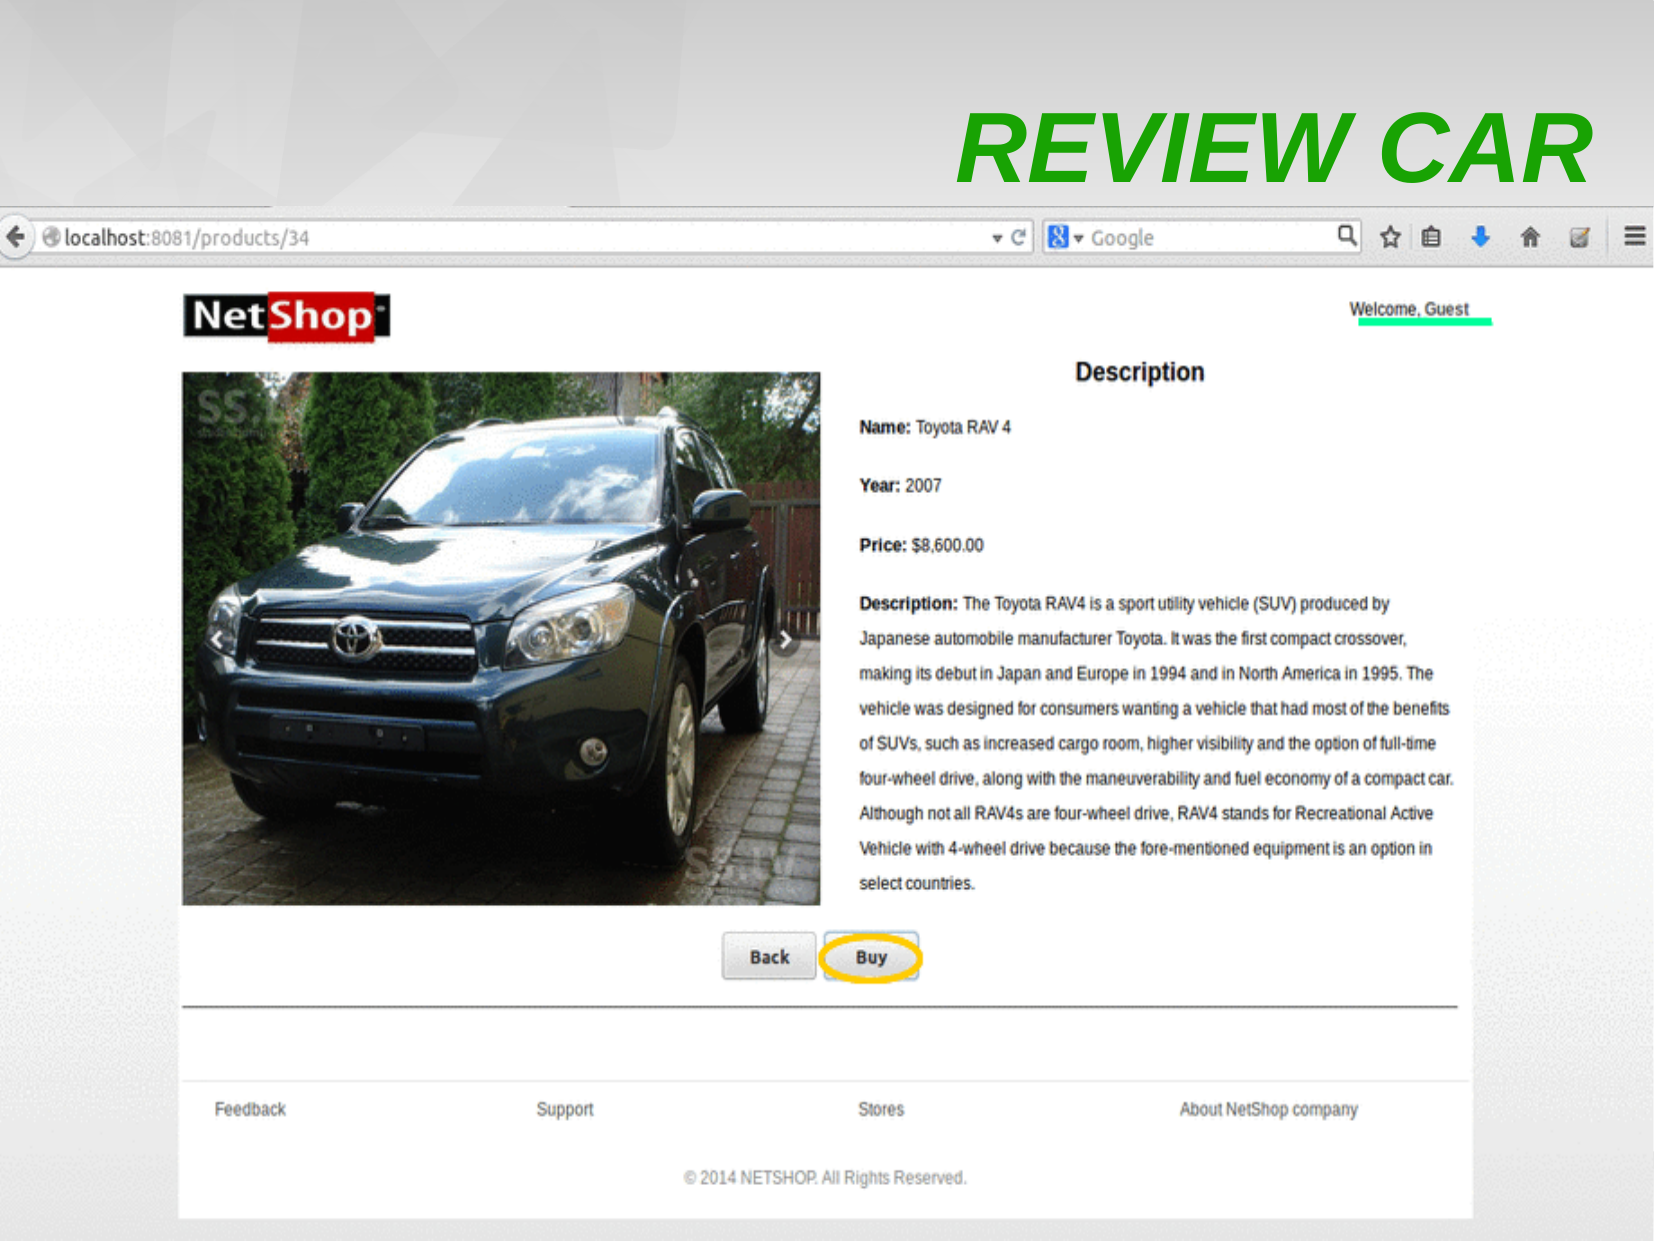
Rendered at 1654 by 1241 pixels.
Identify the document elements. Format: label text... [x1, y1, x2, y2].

picture [0, 0, 1654, 1241]
title REVIEW CAR [59, 59, 1595, 206]
